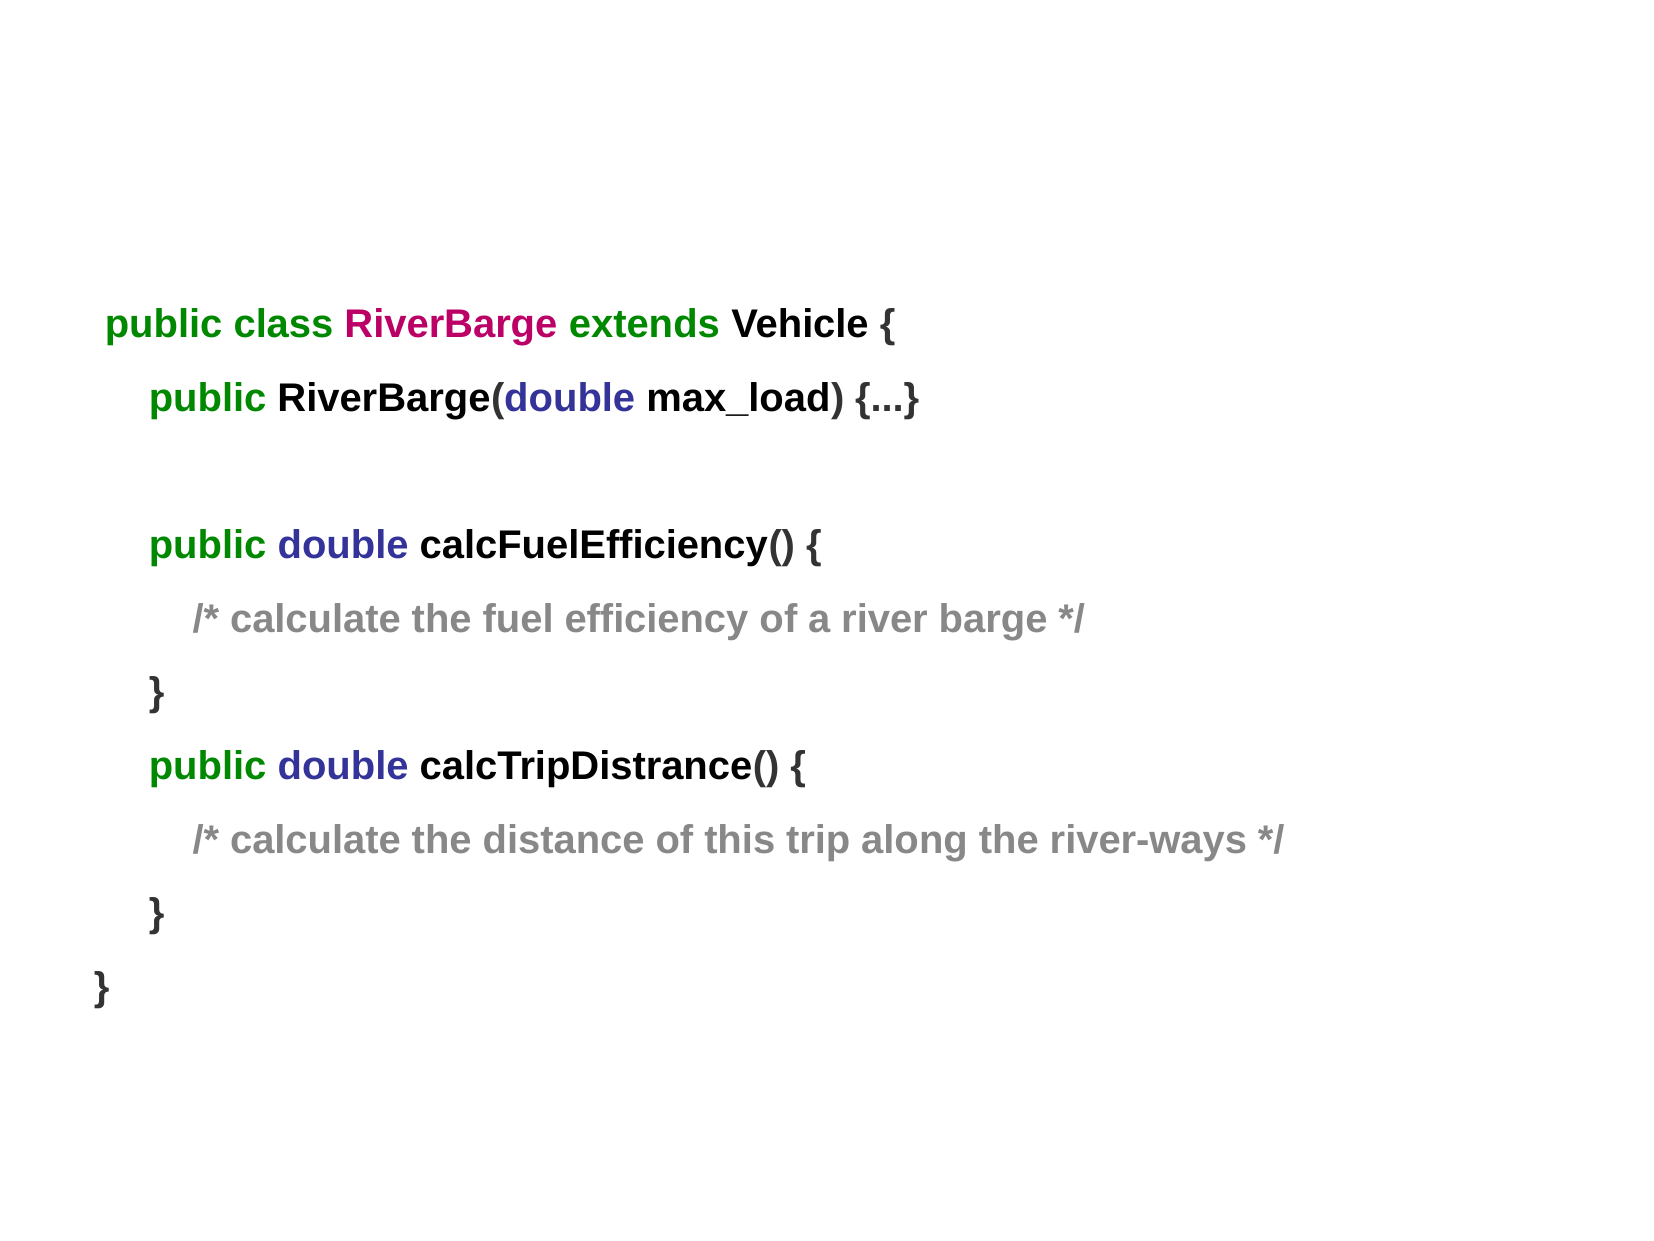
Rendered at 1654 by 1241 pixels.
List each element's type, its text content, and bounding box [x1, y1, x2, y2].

list public class RiverBarge extends Vehicle { public RiverBarge(double max_load) {...} public double calcFuelEfficiency() { /* calculate the fuel efficiency of a river barge */ } public double calcTripDistrance() { /* calculate the distance of this trip along the river-ways */ } } [82, 290, 1538, 1010]
